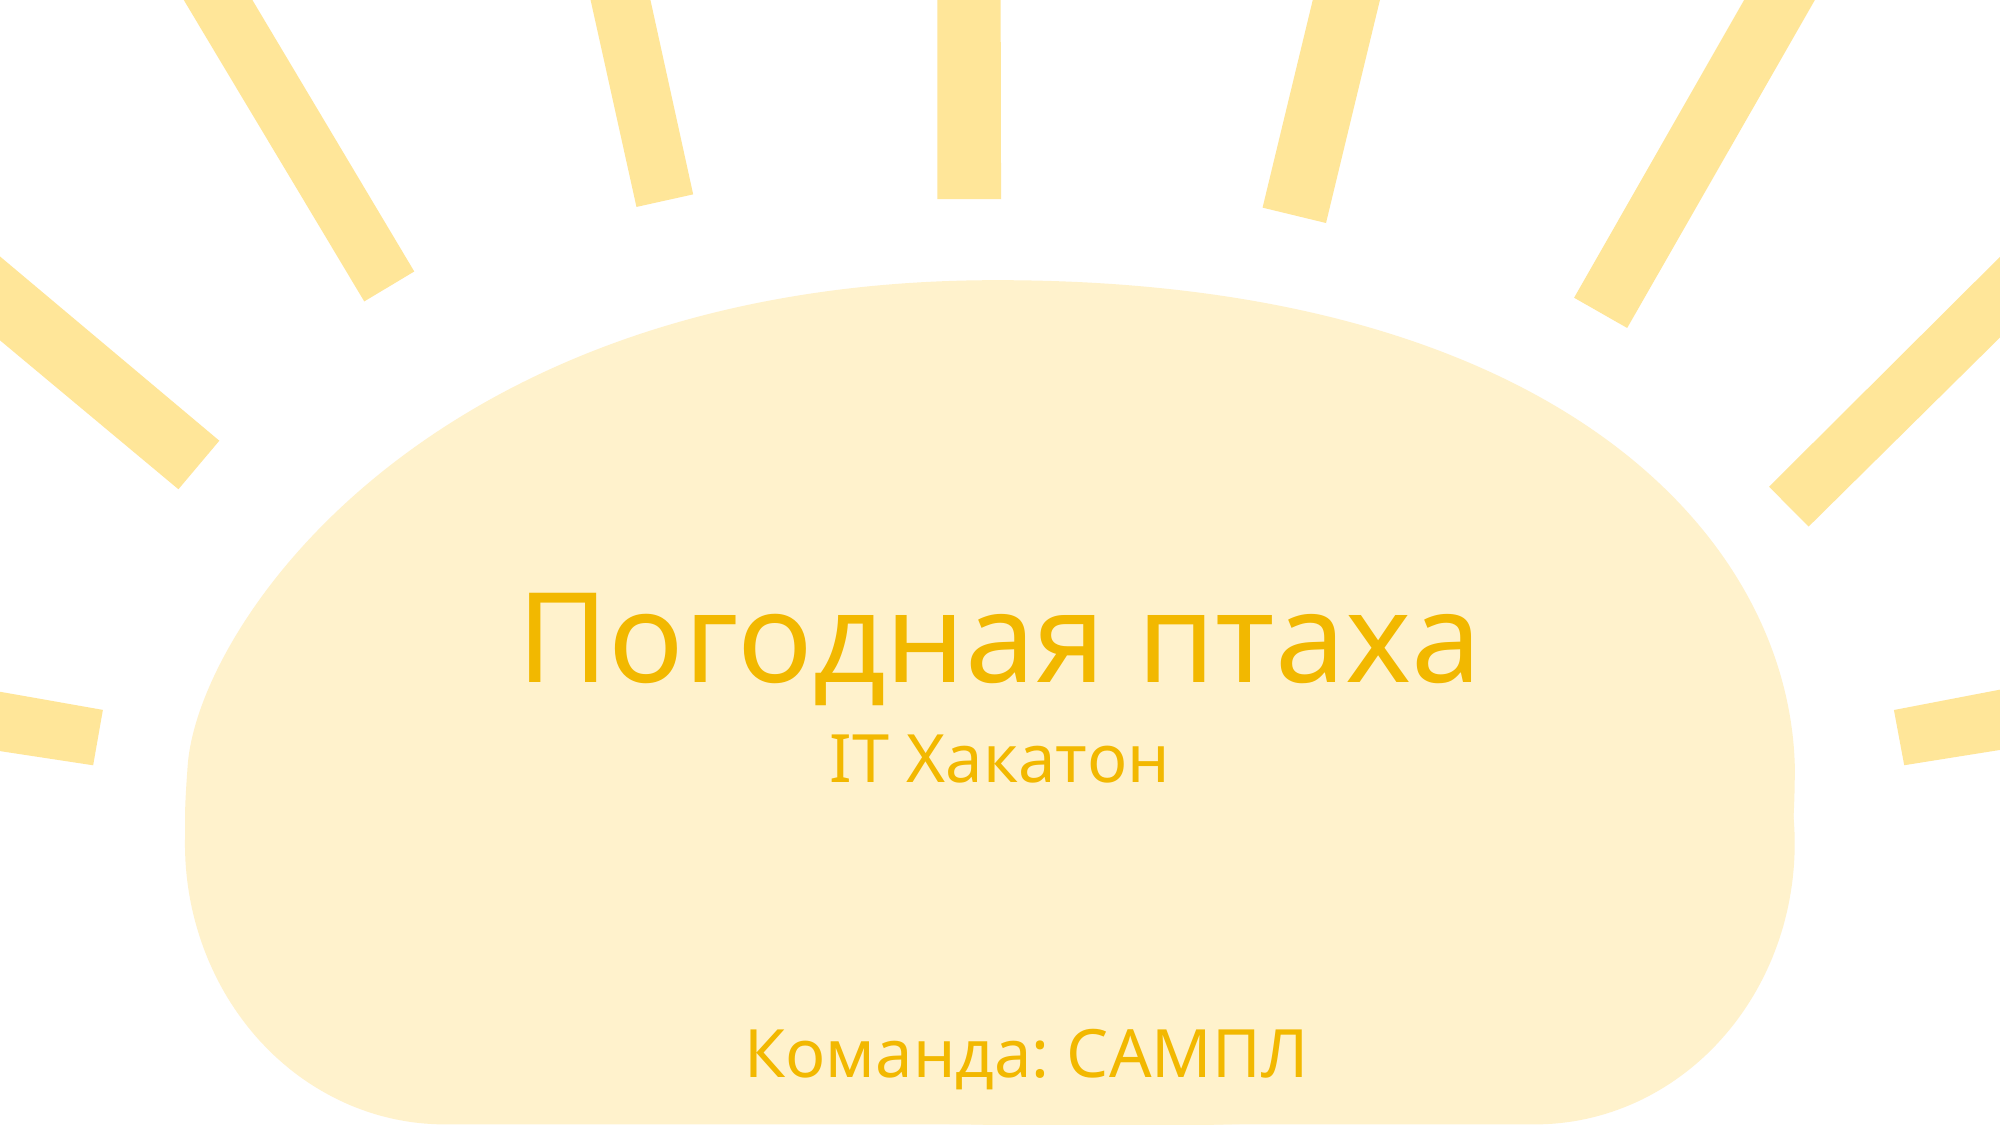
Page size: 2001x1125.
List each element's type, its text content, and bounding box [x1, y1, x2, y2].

text_box [591, 0, 692, 206]
text_box [938, 0, 1001, 199]
text_box [300, 281, 1718, 550]
text_box [186, 571, 1794, 1125]
text_box [1575, 0, 1814, 327]
text_box [1263, 0, 1379, 222]
text_box [1770, 258, 2000, 526]
text_box [0, 692, 102, 765]
text_box Команда: САМПЛ [729, 1003, 2000, 1100]
text_box [0, 257, 218, 488]
text_box [185, 0, 413, 300]
title Погодная птаха [268, 550, 1732, 717]
subtitle IT Хакатон [787, 716, 1213, 828]
text_box [1895, 690, 2000, 765]
